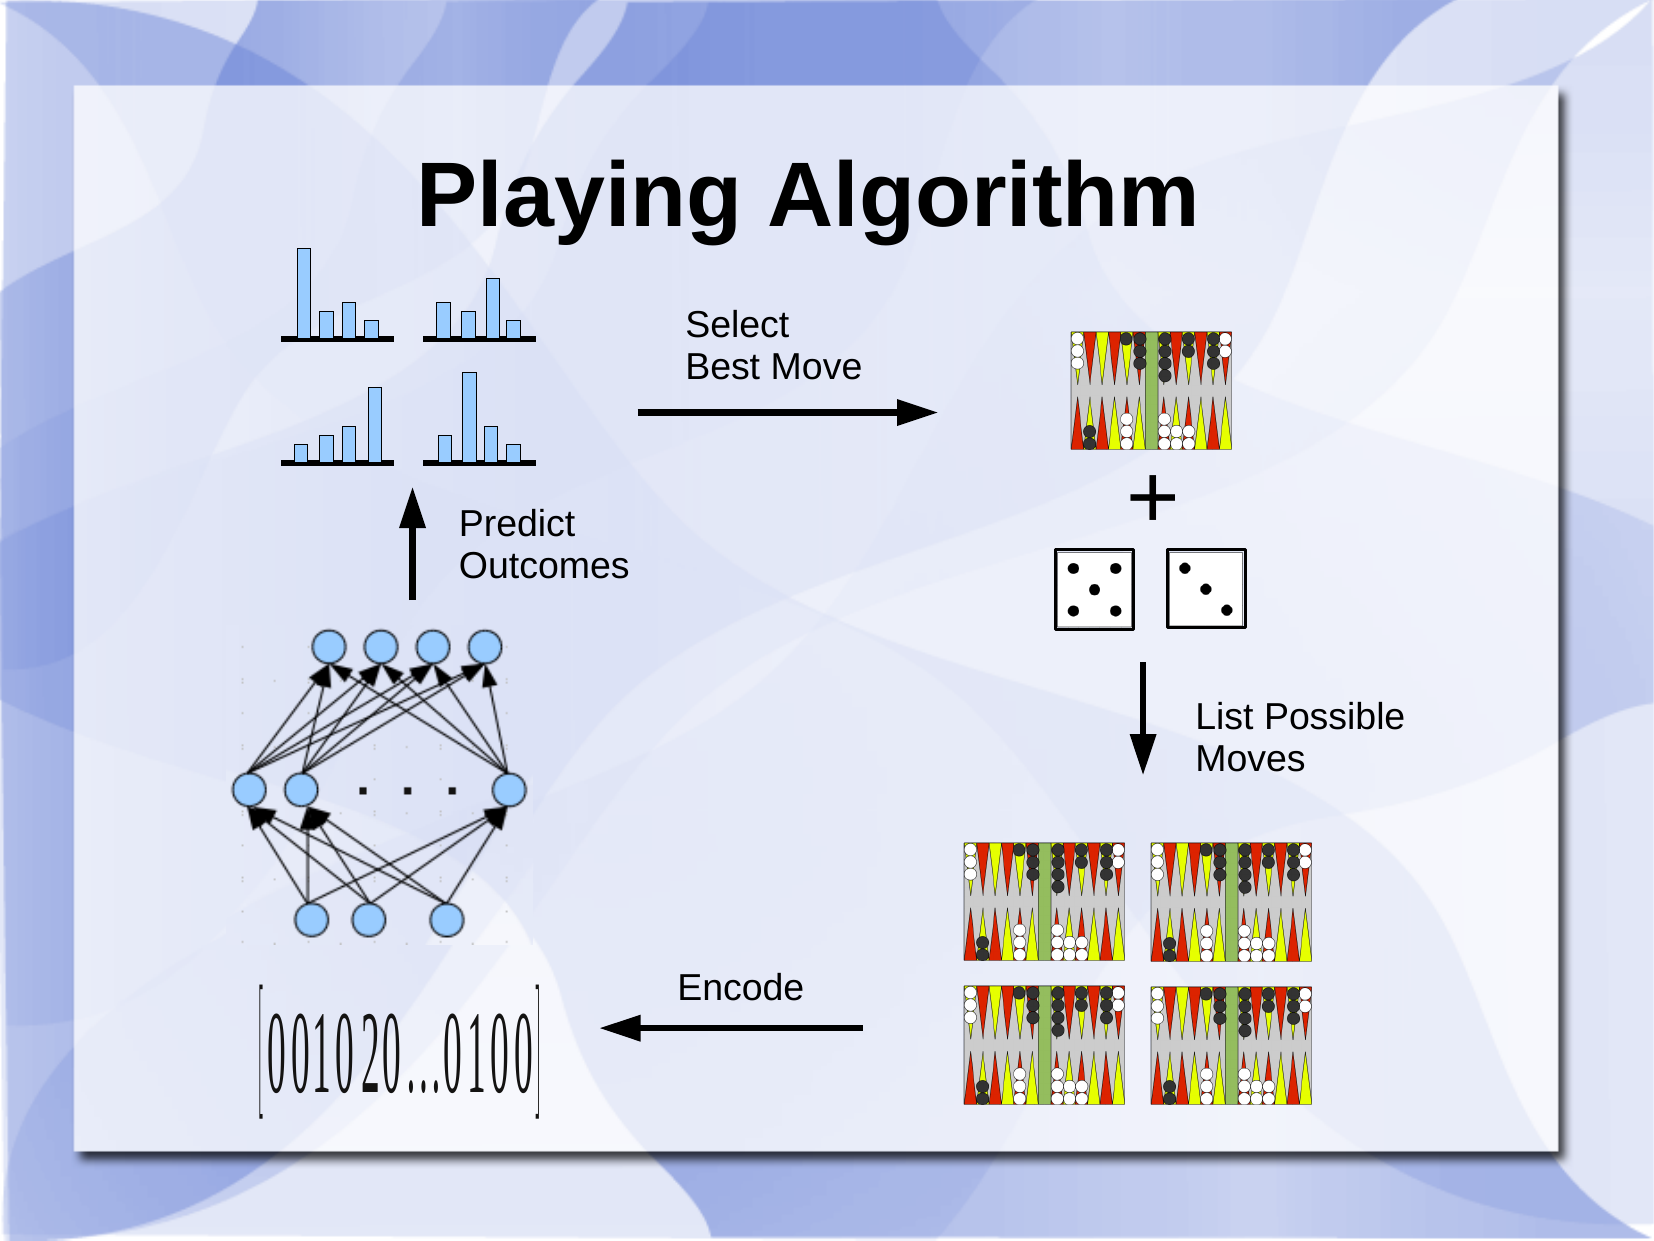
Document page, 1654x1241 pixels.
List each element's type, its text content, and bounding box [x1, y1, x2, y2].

text_box List Possible Moves [1180, 687, 1421, 787]
text_box Predict Outcomes [444, 495, 645, 595]
text_box [484, 426, 498, 463]
text_box [461, 311, 476, 339]
text_box [438, 435, 452, 463]
text_box Encode [662, 959, 820, 1016]
text_box [506, 444, 521, 463]
text_box [462, 372, 477, 463]
text_box [342, 302, 356, 339]
text_box [297, 248, 311, 339]
text_box [319, 311, 334, 339]
text_box Select Best Move [670, 296, 877, 395]
text_box [436, 302, 451, 339]
text_box [368, 387, 382, 463]
text_box [486, 278, 500, 339]
picture [0, 0, 1654, 1241]
text_box + [1111, 438, 1195, 556]
text_box [342, 426, 356, 463]
text_box [294, 444, 308, 463]
text_box [319, 435, 334, 463]
title Playing Algorithm [82, 90, 1536, 298]
text_box [364, 320, 379, 339]
text_box [506, 320, 521, 339]
chart [249, 981, 550, 1127]
